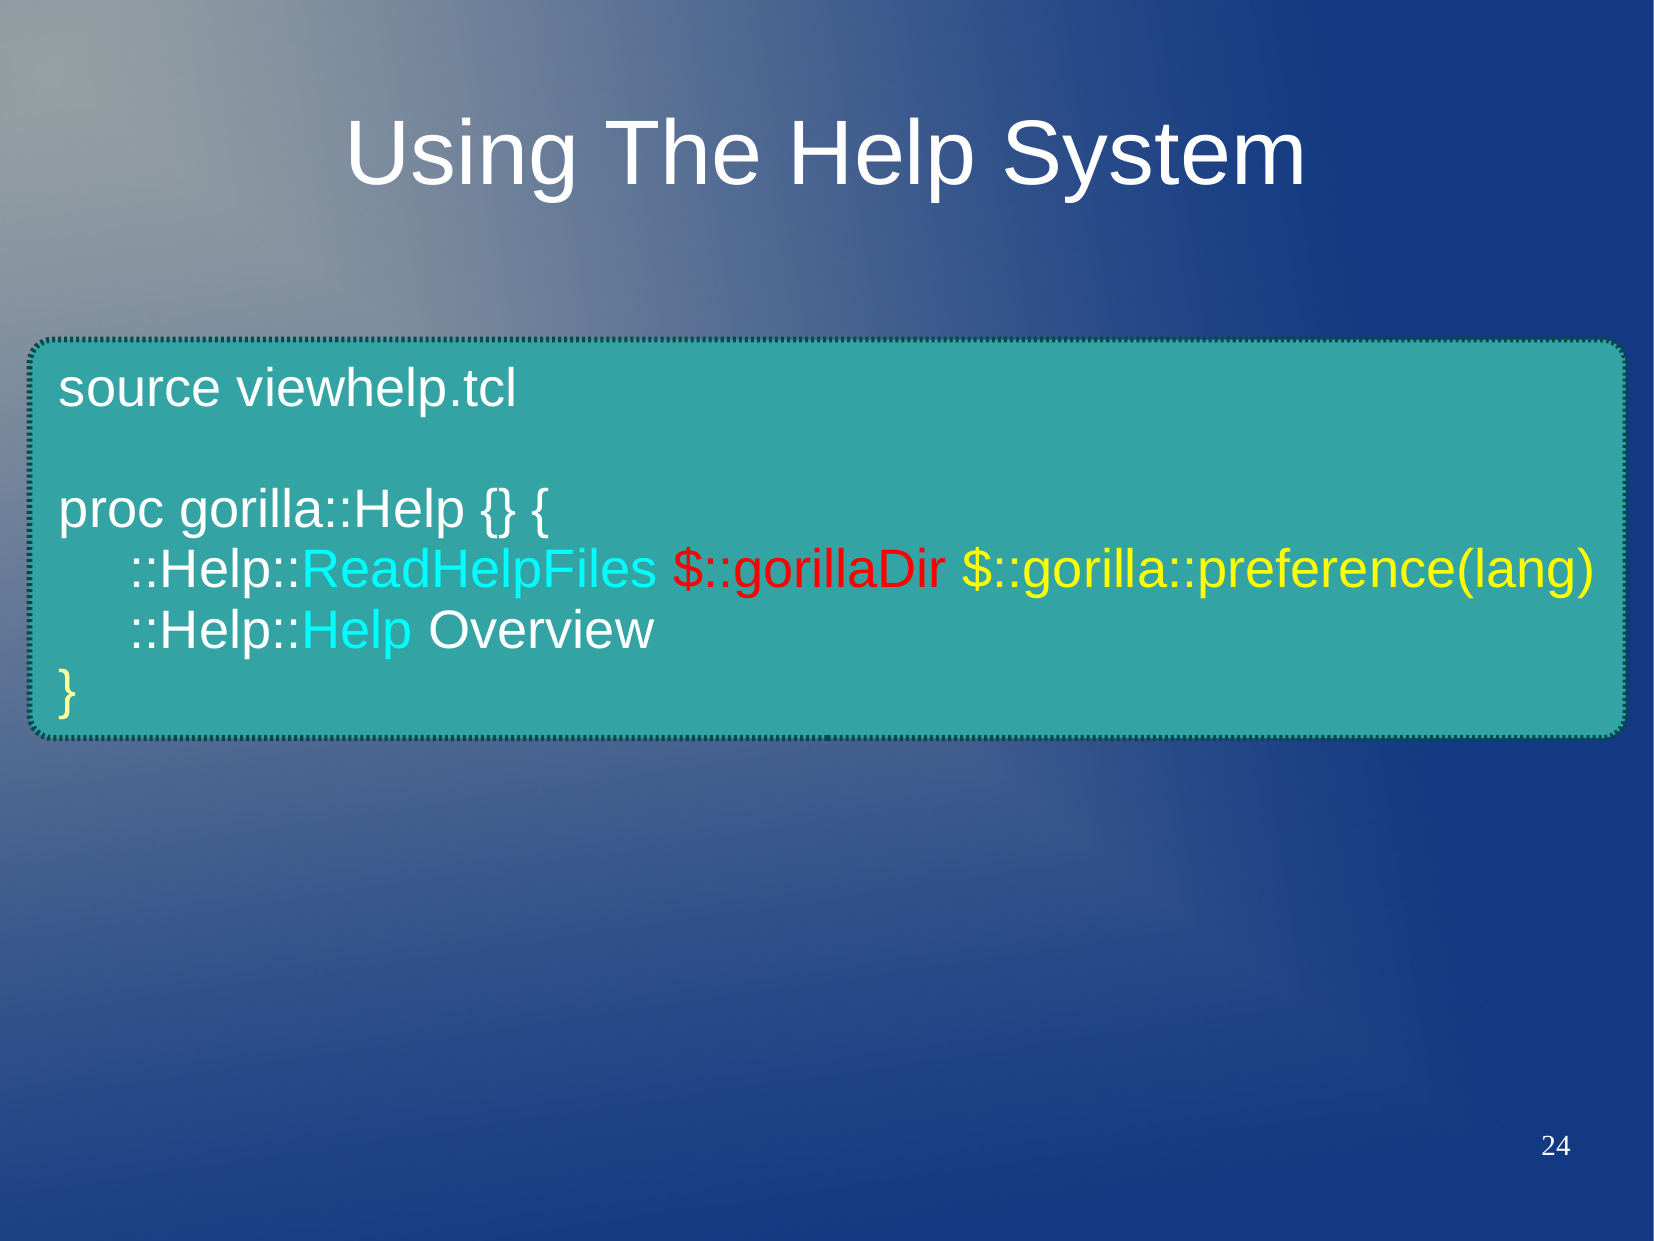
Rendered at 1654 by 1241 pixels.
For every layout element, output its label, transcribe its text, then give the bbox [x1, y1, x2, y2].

title Using The Help System [82, 49, 1571, 257]
text_box source viewhelp.tcl proc gorilla::Help {} { ::Help::ReadHelpFiles $::gorillaDir $::gorilla::preference(lang) ::Help::Help Overview } [29, 339, 1626, 739]
picture [0, 0, 1654, 1241]
